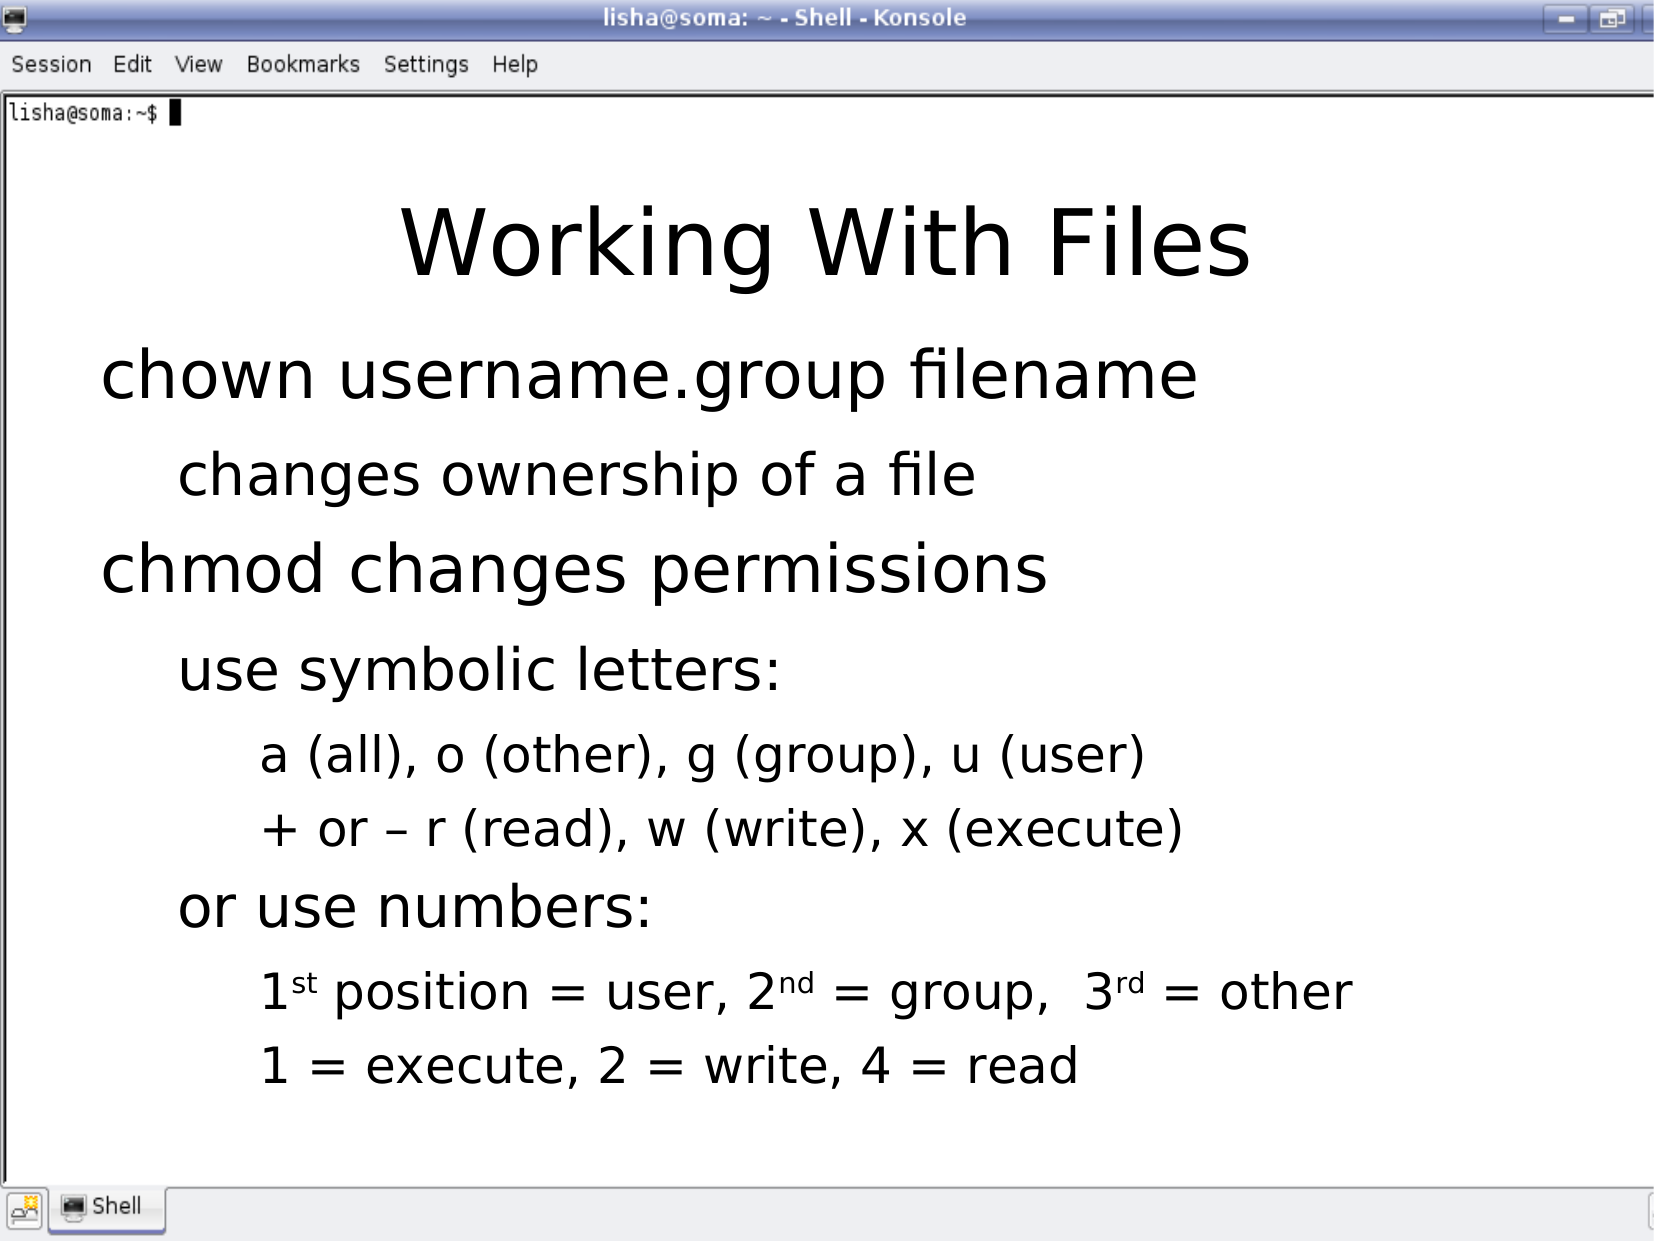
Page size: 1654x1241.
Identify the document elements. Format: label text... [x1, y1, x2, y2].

picture [0, 0, 1654, 1241]
title Working With Files [82, 149, 1571, 337]
list chown username.group filename changes ownership of a file chmod changes permissions use symbolic letters: a (all), o (other), g (group), u (user)‏ + or – r (read), w (write), x (execute)‏ or use numbers: 1st position = user, 2nd = group, 3rd = other 1 = execute, 2 = write, 4 = read [82, 337, 1571, 1163]
